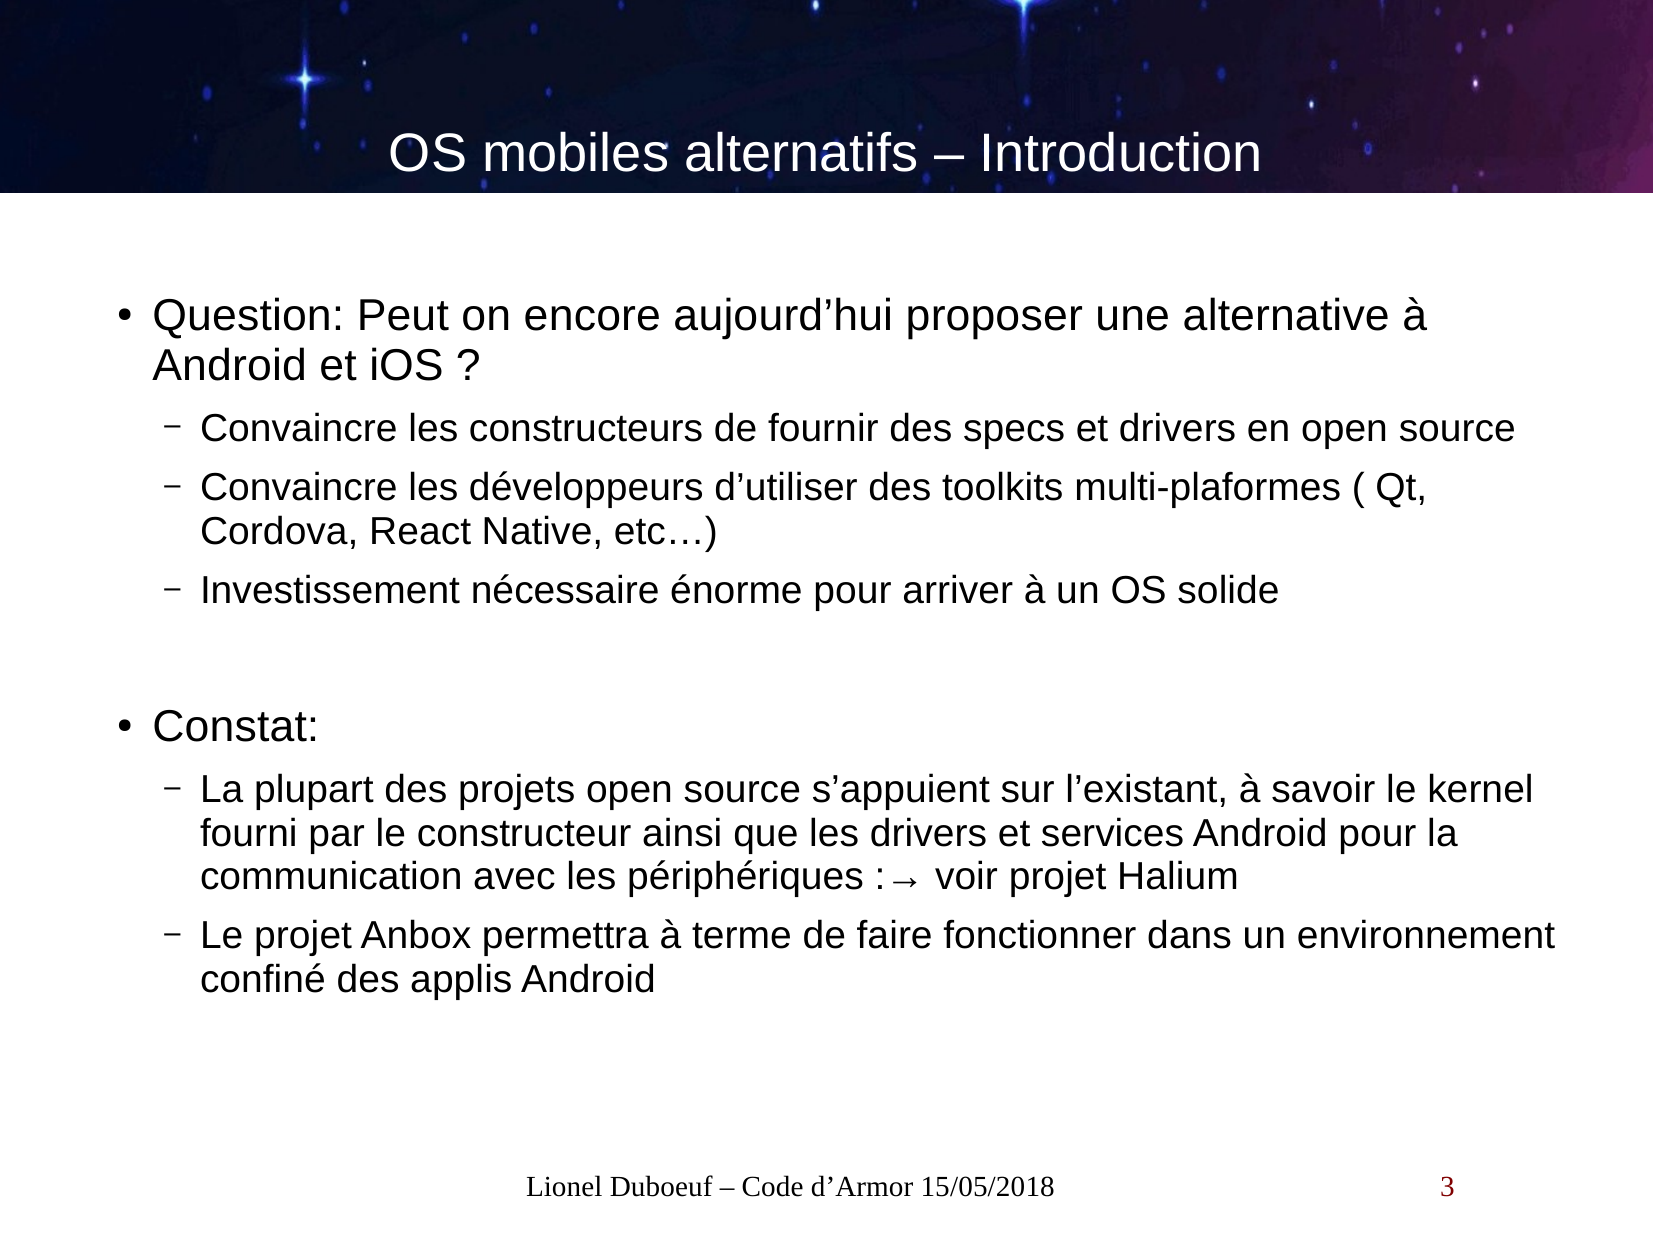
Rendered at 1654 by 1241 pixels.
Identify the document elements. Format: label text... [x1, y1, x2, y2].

title OS mobiles alternatifs – Introduction [82, 49, 1571, 257]
picture [0, 0, 1653, 193]
list Question: Peut on encore aujourd’hui proposer une alternative à Android et iOS ? Convaincre les constructeurs de fournir des specs et drivers en open source Convaincre les développeurs d’utiliser des toolkits multi-plaformes ( Qt, Cordova, React Native, etc…) Investissement nécessaire énorme pour arriver à un OS solide Constat: La plupart des projets open source s’appuient sur l’existant, à savoir le kernel fourni par le constructeur ainsi que les drivers et services Android pour la communication avec les périphériques :→ voir projet Halium Le projet Anbox permettra à terme de faire fonctionner dans un environnement confiné des applis Android [104, 290, 1593, 1010]
